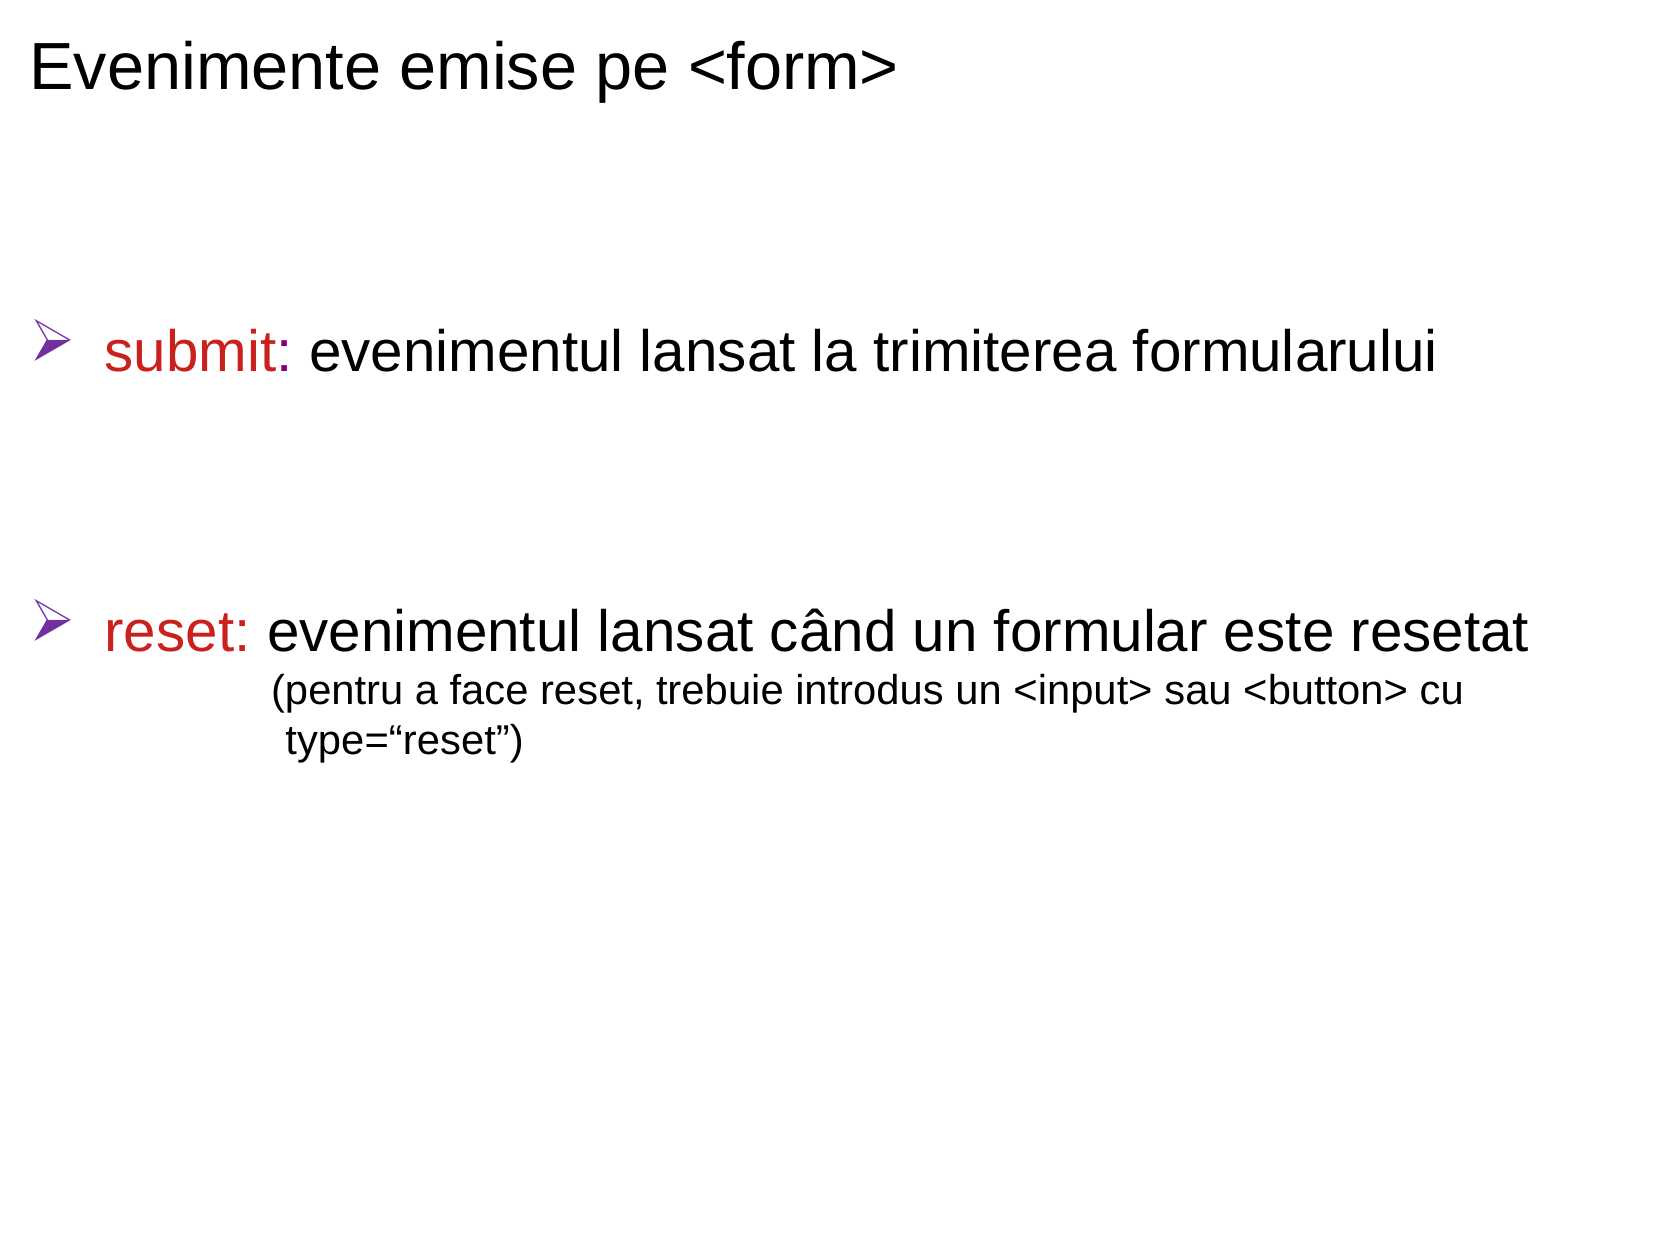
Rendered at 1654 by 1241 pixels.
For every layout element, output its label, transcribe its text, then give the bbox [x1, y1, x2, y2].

text_box Evenimente emise pe <form> submit: evenimentul lansat la trimiterea formularului reset: evenimentul lansat când un formular este resetat (pentru a face reset, trebuie introdus un <input> sau <button> cu type=“reset”) [14, 15, 1654, 1241]
